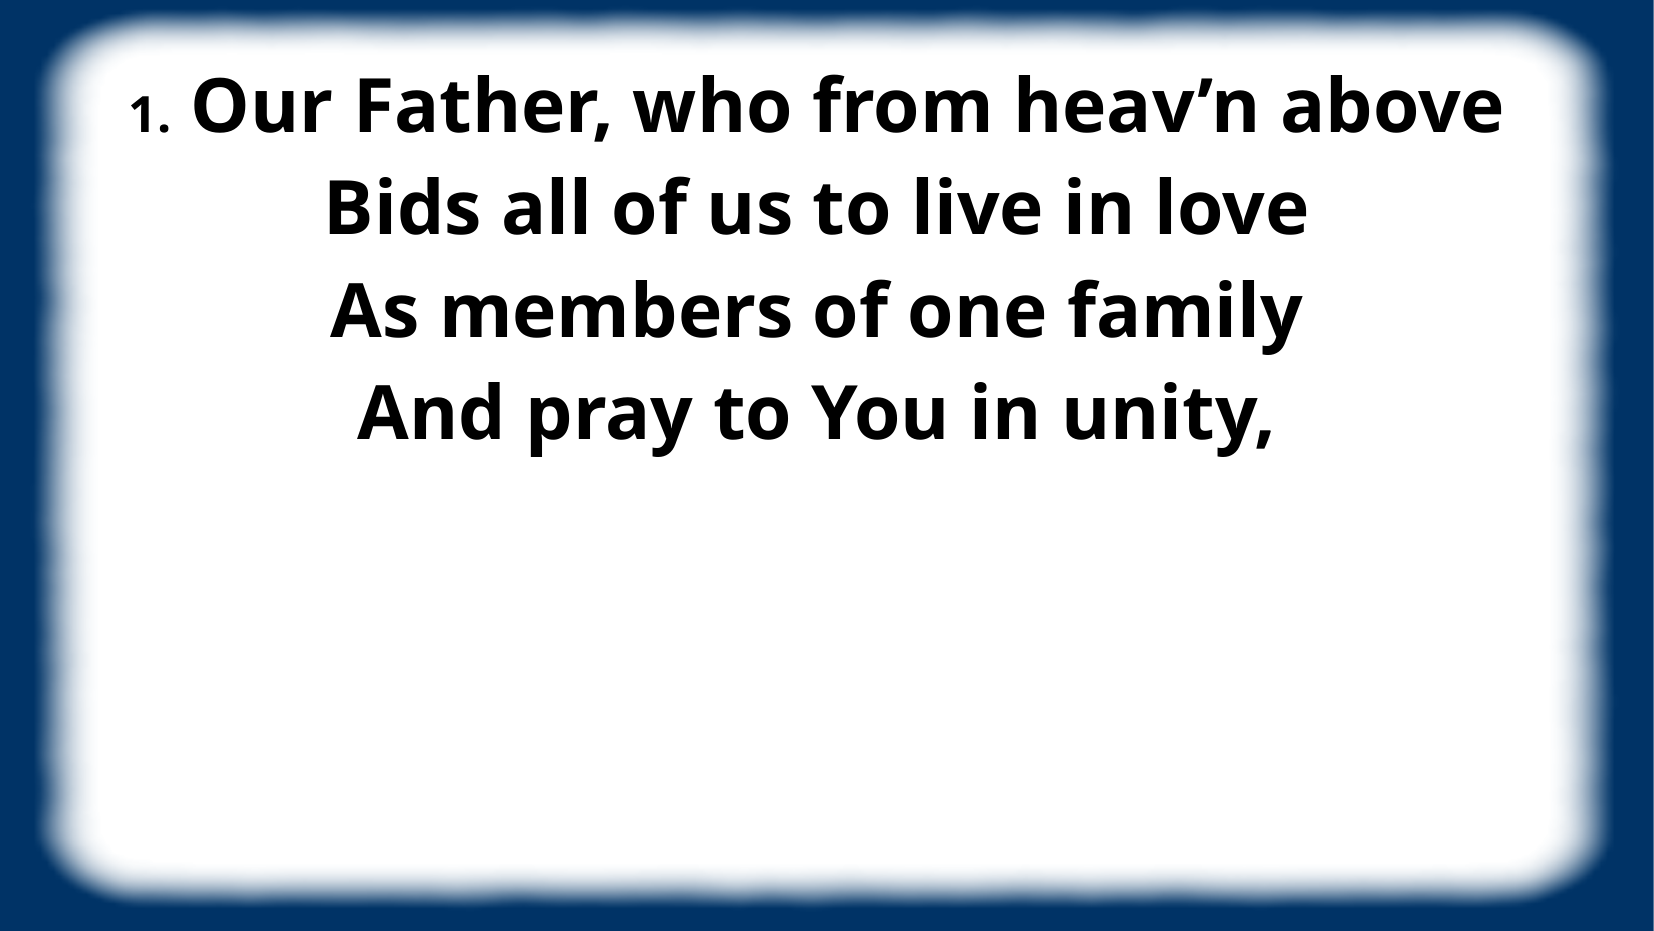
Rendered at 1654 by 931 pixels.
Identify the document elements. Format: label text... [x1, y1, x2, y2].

text_box 1. Our Father, who from heav’n above Bids all of us to live in love As members of one family And pray to You in unity, [75, 45, 1561, 460]
picture [0, 0, 1654, 931]
